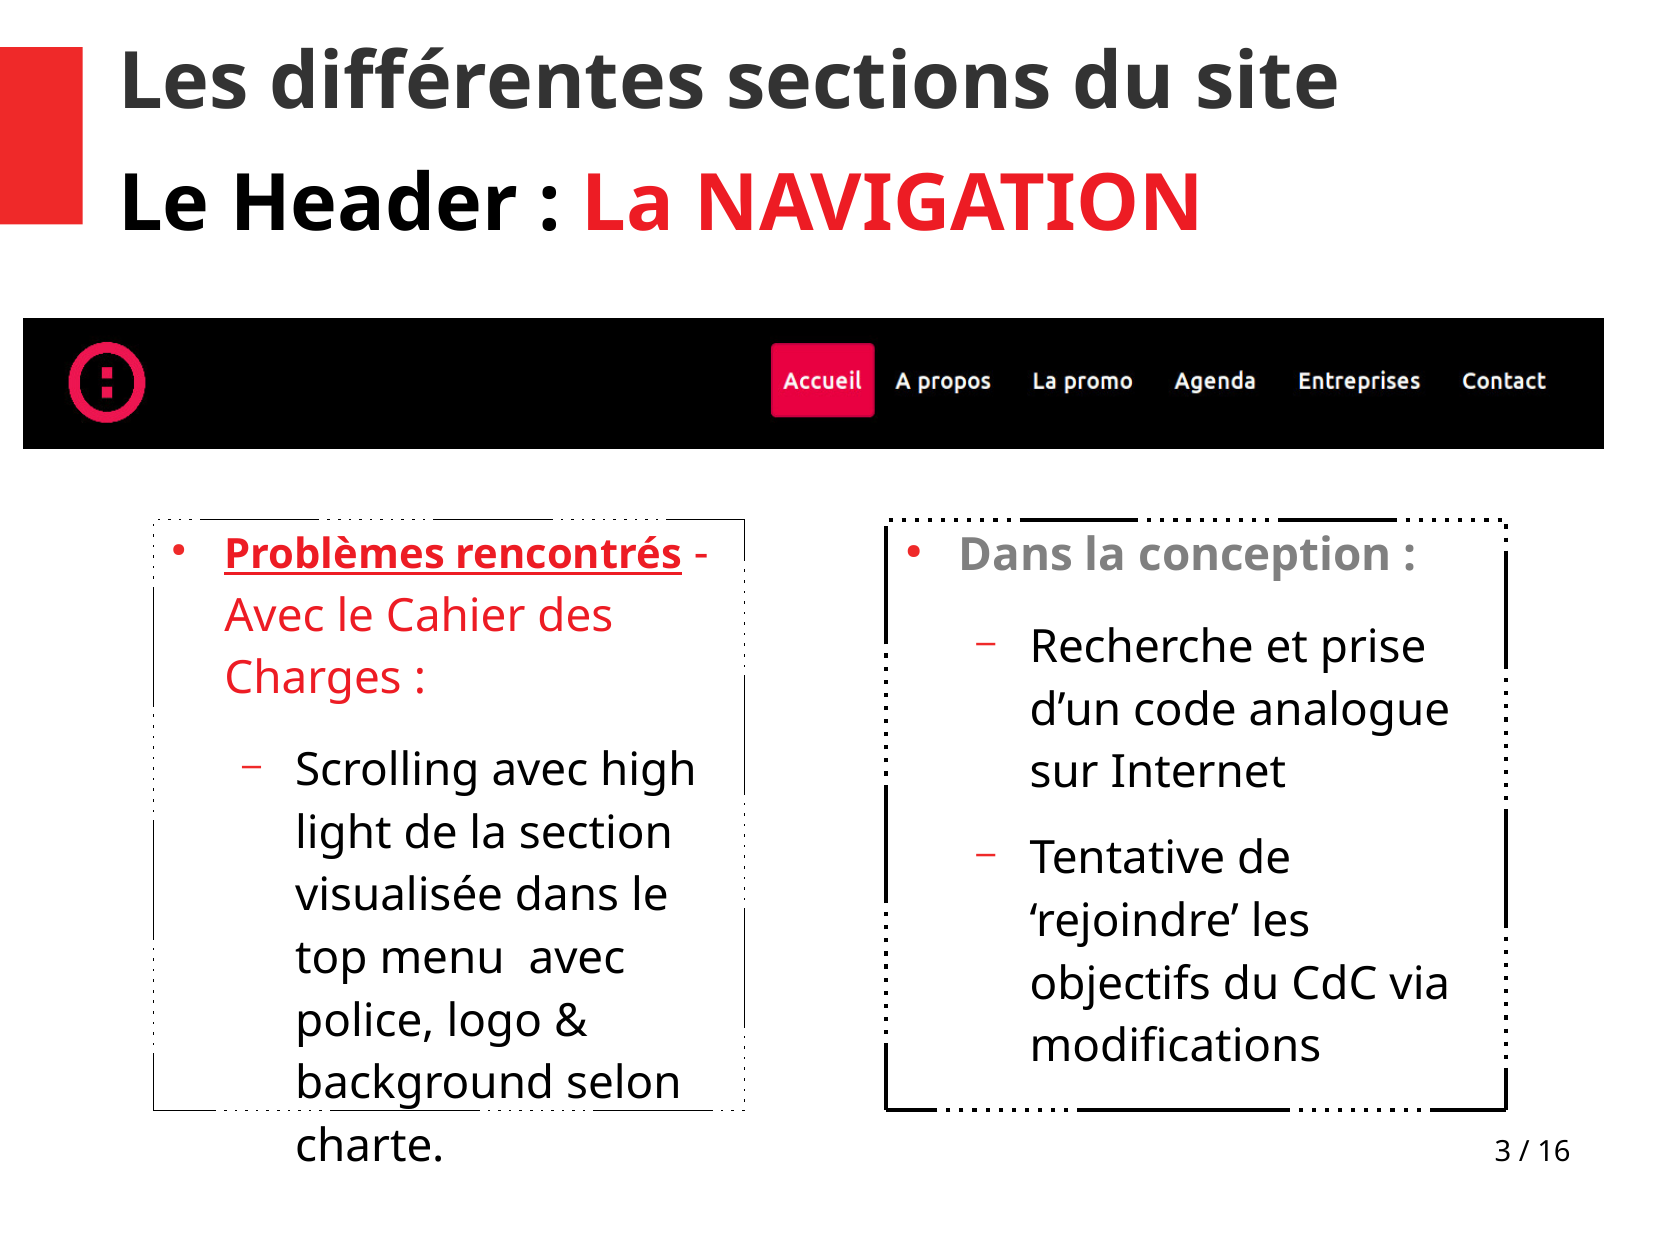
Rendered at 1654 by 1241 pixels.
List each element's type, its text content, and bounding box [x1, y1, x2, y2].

list Problèmes rencontrés - Avec le Cahier des Charges : Scrolling avec high light de la section visualisée dans le top menu avec police, logo & background selon charte. [153, 519, 745, 1111]
title Les différentes sections du site [118, 31, 1571, 125]
picture [23, 318, 1604, 449]
list Dans la conception : Recherche et prise d’un code analogue sur Internet Tentative de ‘rejoindre’ les objectifs du CdC via modifications [885, 519, 1506, 1111]
title Le Header : La NAVIGATION [118, 153, 1571, 246]
